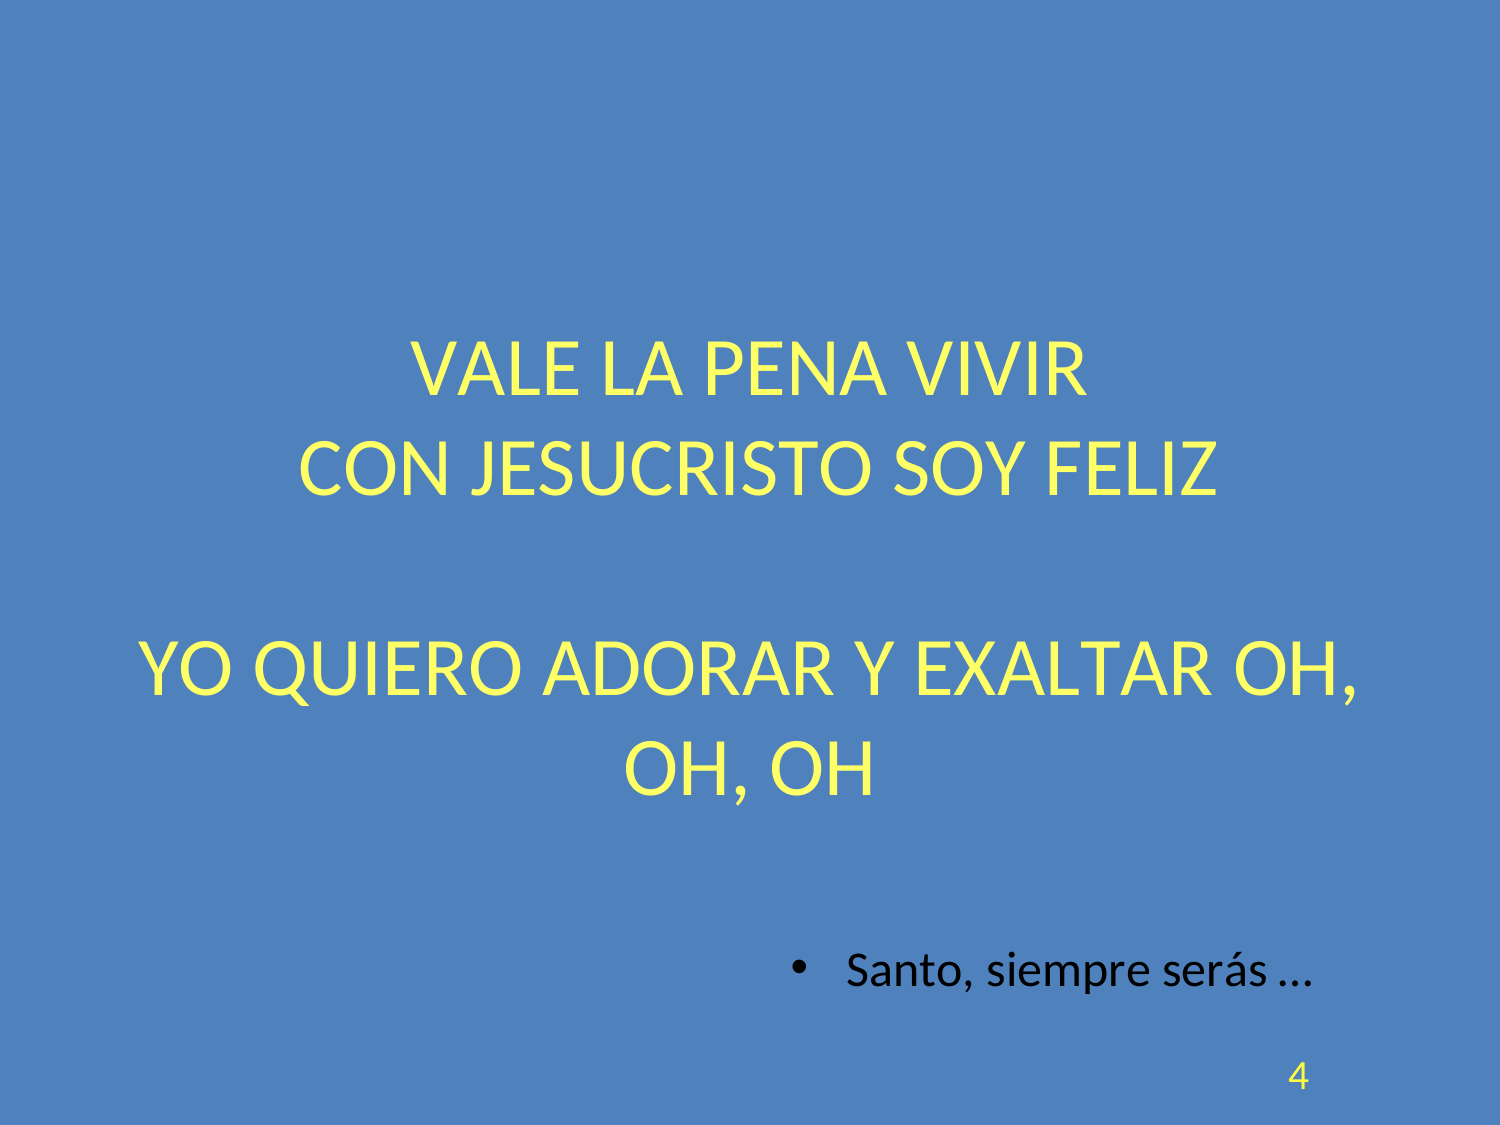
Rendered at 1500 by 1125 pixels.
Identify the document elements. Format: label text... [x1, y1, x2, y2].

title VALE LA PENA VIVIR CON JESUCRISTO SOY FELIZ YO QUIERO ADORAR Y EXALTAR OH, OH, OH [75, 468, 1426, 657]
text_box Santo, siempre serás … [616, 928, 1329, 1012]
text_box <número> [974, 1042, 1325, 1103]
